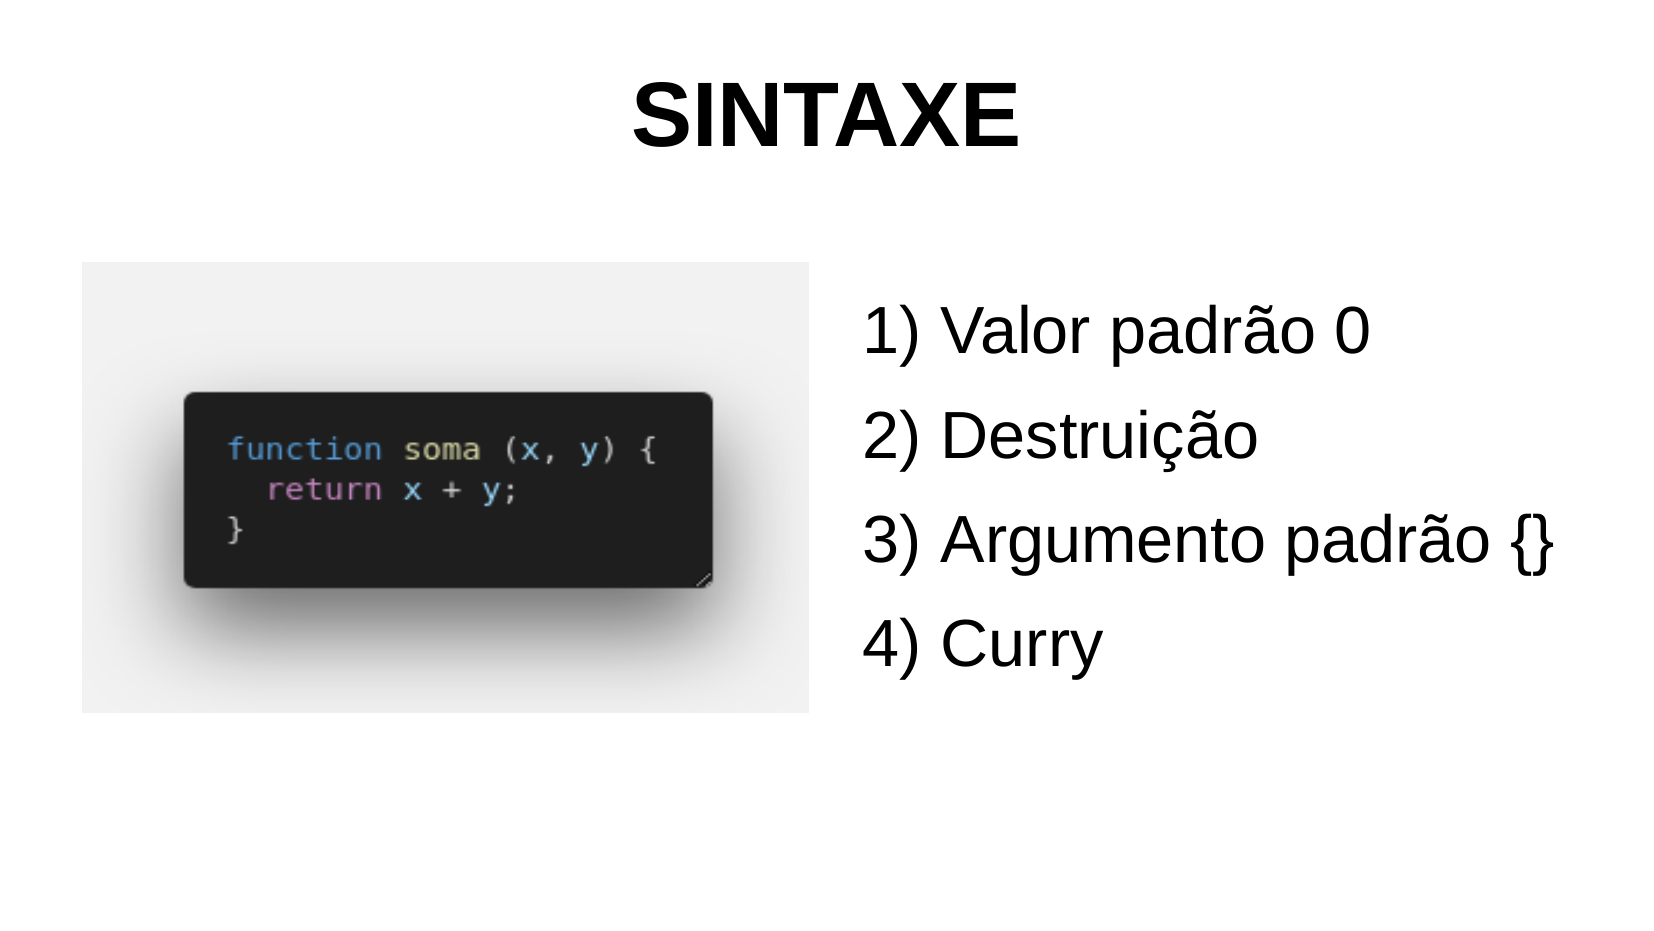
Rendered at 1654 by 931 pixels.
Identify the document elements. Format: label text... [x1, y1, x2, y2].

title SINTAXE [82, 37, 1571, 193]
picture [82, 262, 809, 713]
list Valor padrão 0 Destruição Argumento padrão {} Curry [845, 217, 1572, 758]
